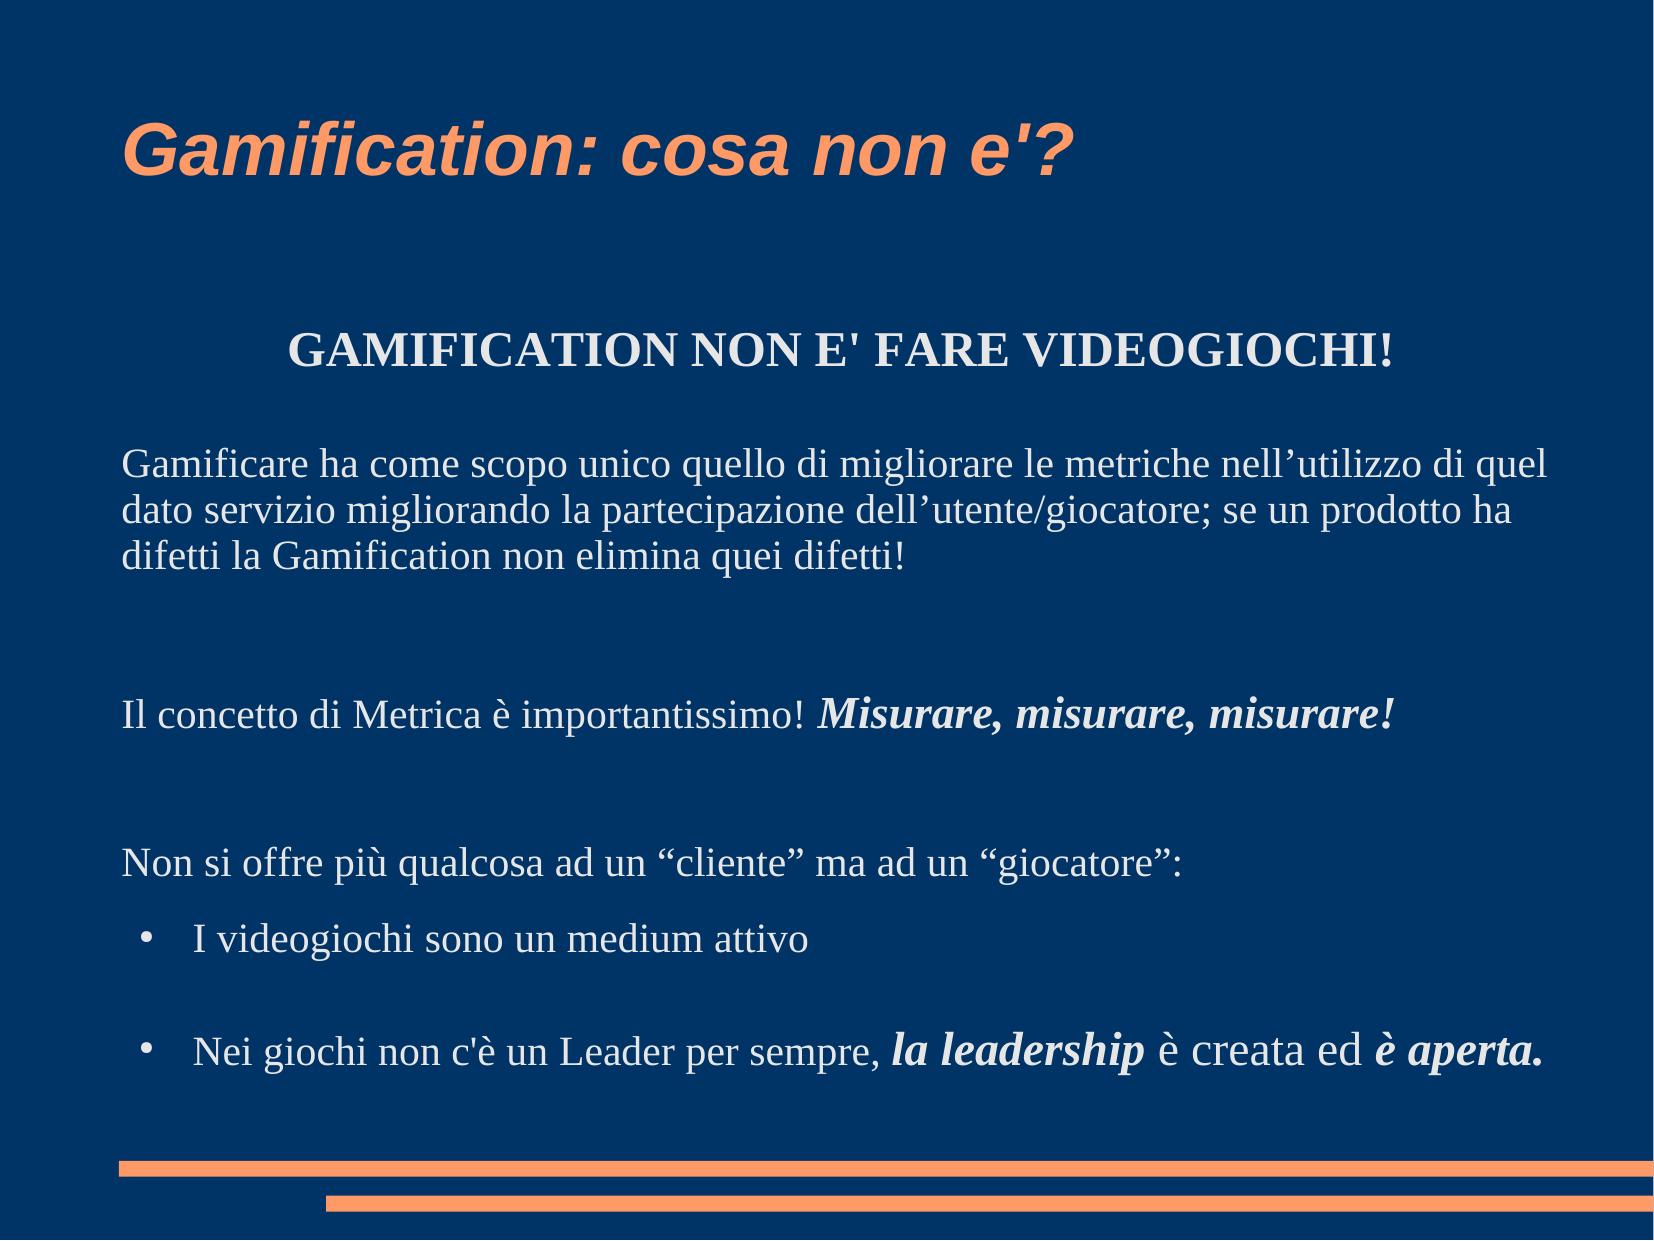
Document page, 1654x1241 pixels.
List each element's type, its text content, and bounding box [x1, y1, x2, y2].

title Gamification: cosa non e'? [121, 46, 1534, 254]
list GAMIFICATION NON E' FARE VIDEOGIOCHI! Gamificare ha come scopo unico quello di migliorare le metriche nell’utilizzo di quel dato servizio migliorando la partecipazione dell’utente/giocatore; se un prodotto ha difetti la Gamification non elimina quei difetti! Il concetto di Metrica è importantissimo! Misurare, misurare, misurare! Non si offre più qualcosa ad un “cliente” ma ad un “giocatore”: I videogiochi sono un medium attivo Nei giochi non c'è un Leader per sempre, la leadership è creata ed è aperta. [121, 322, 1561, 1241]
